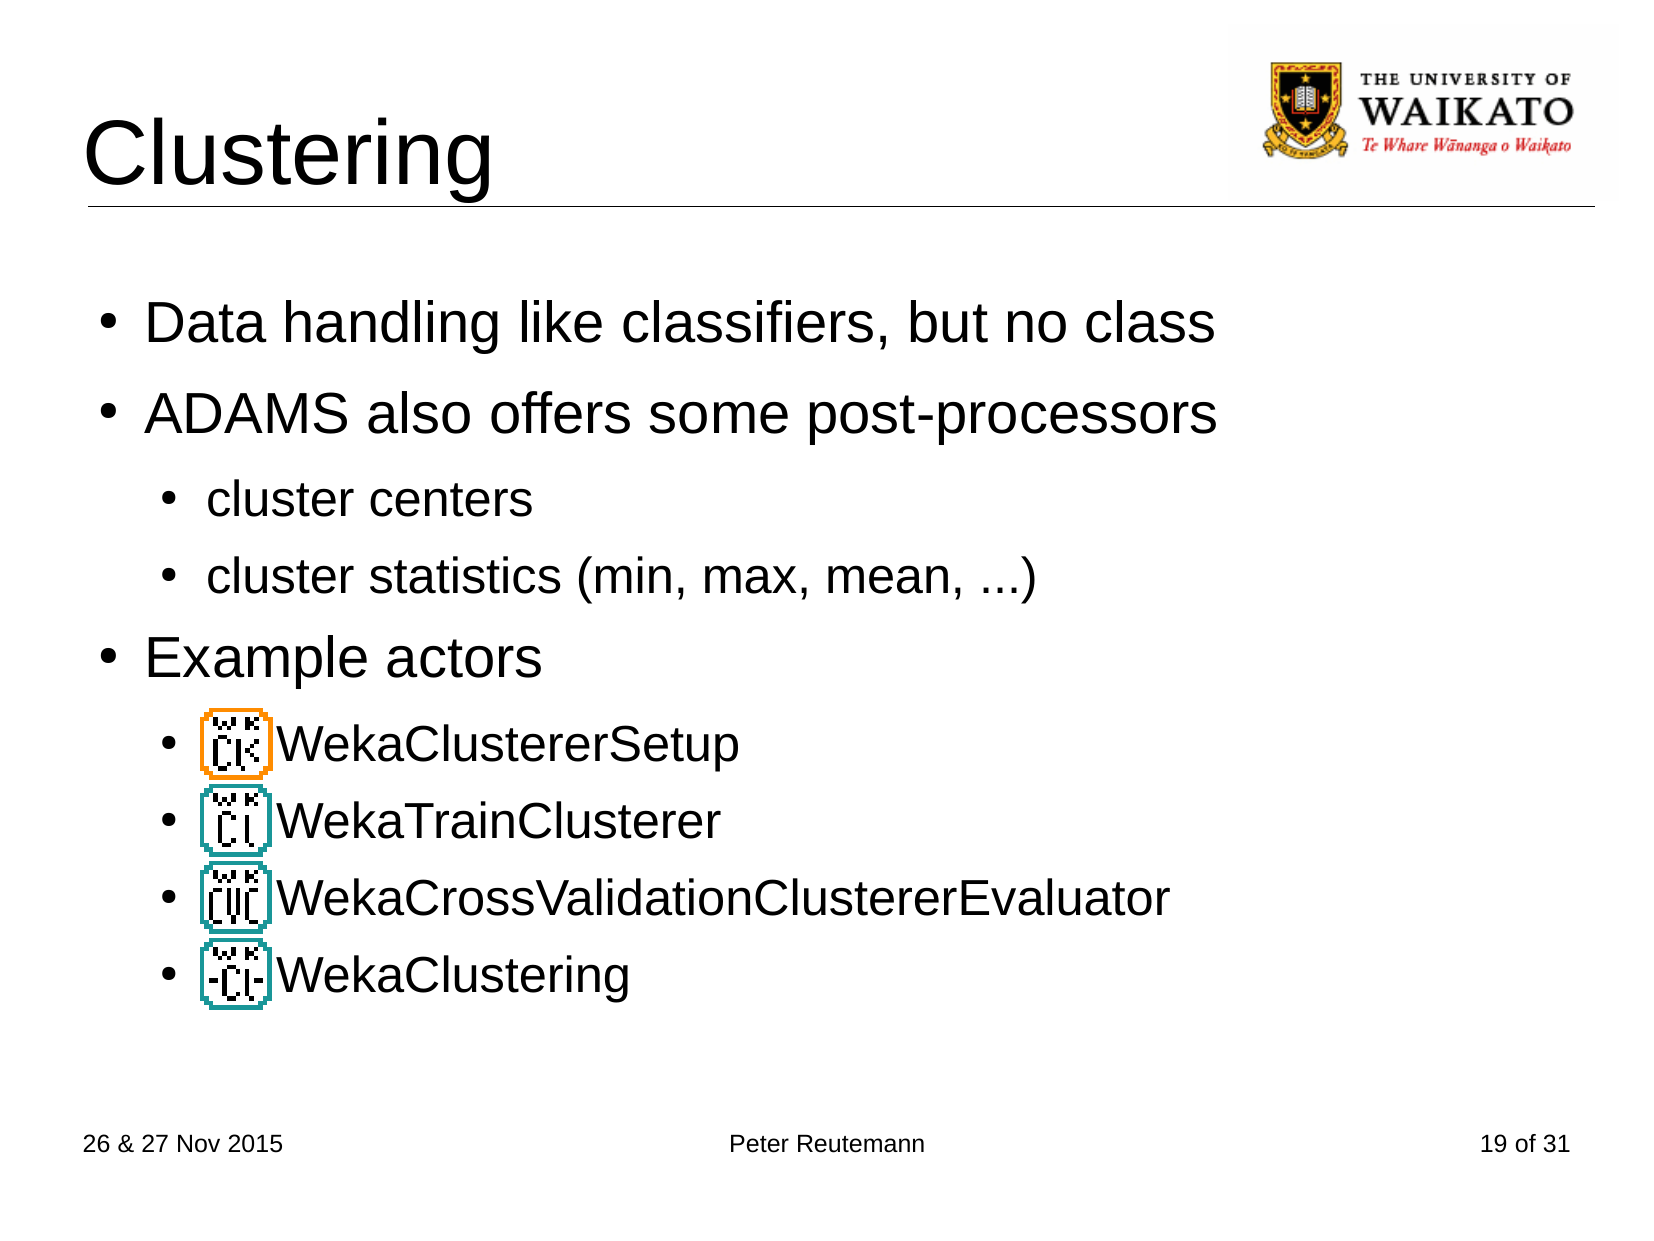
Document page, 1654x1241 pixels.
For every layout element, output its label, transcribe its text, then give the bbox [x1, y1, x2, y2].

list Data handling like classifiers, but no class ADAMS also offers some post-processors cluster centers cluster statistics (min, max, mean, ...) Example actors WekaClustererSetup WekaTrainClusterer WekaCrossValidationClustererEvaluator WekaClustering [82, 290, 1571, 1010]
picture [200, 708, 273, 781]
title Clustering [82, 49, 1571, 257]
picture [200, 938, 272, 1010]
picture [200, 784, 272, 857]
picture [1228, 24, 1619, 201]
picture [200, 861, 272, 934]
